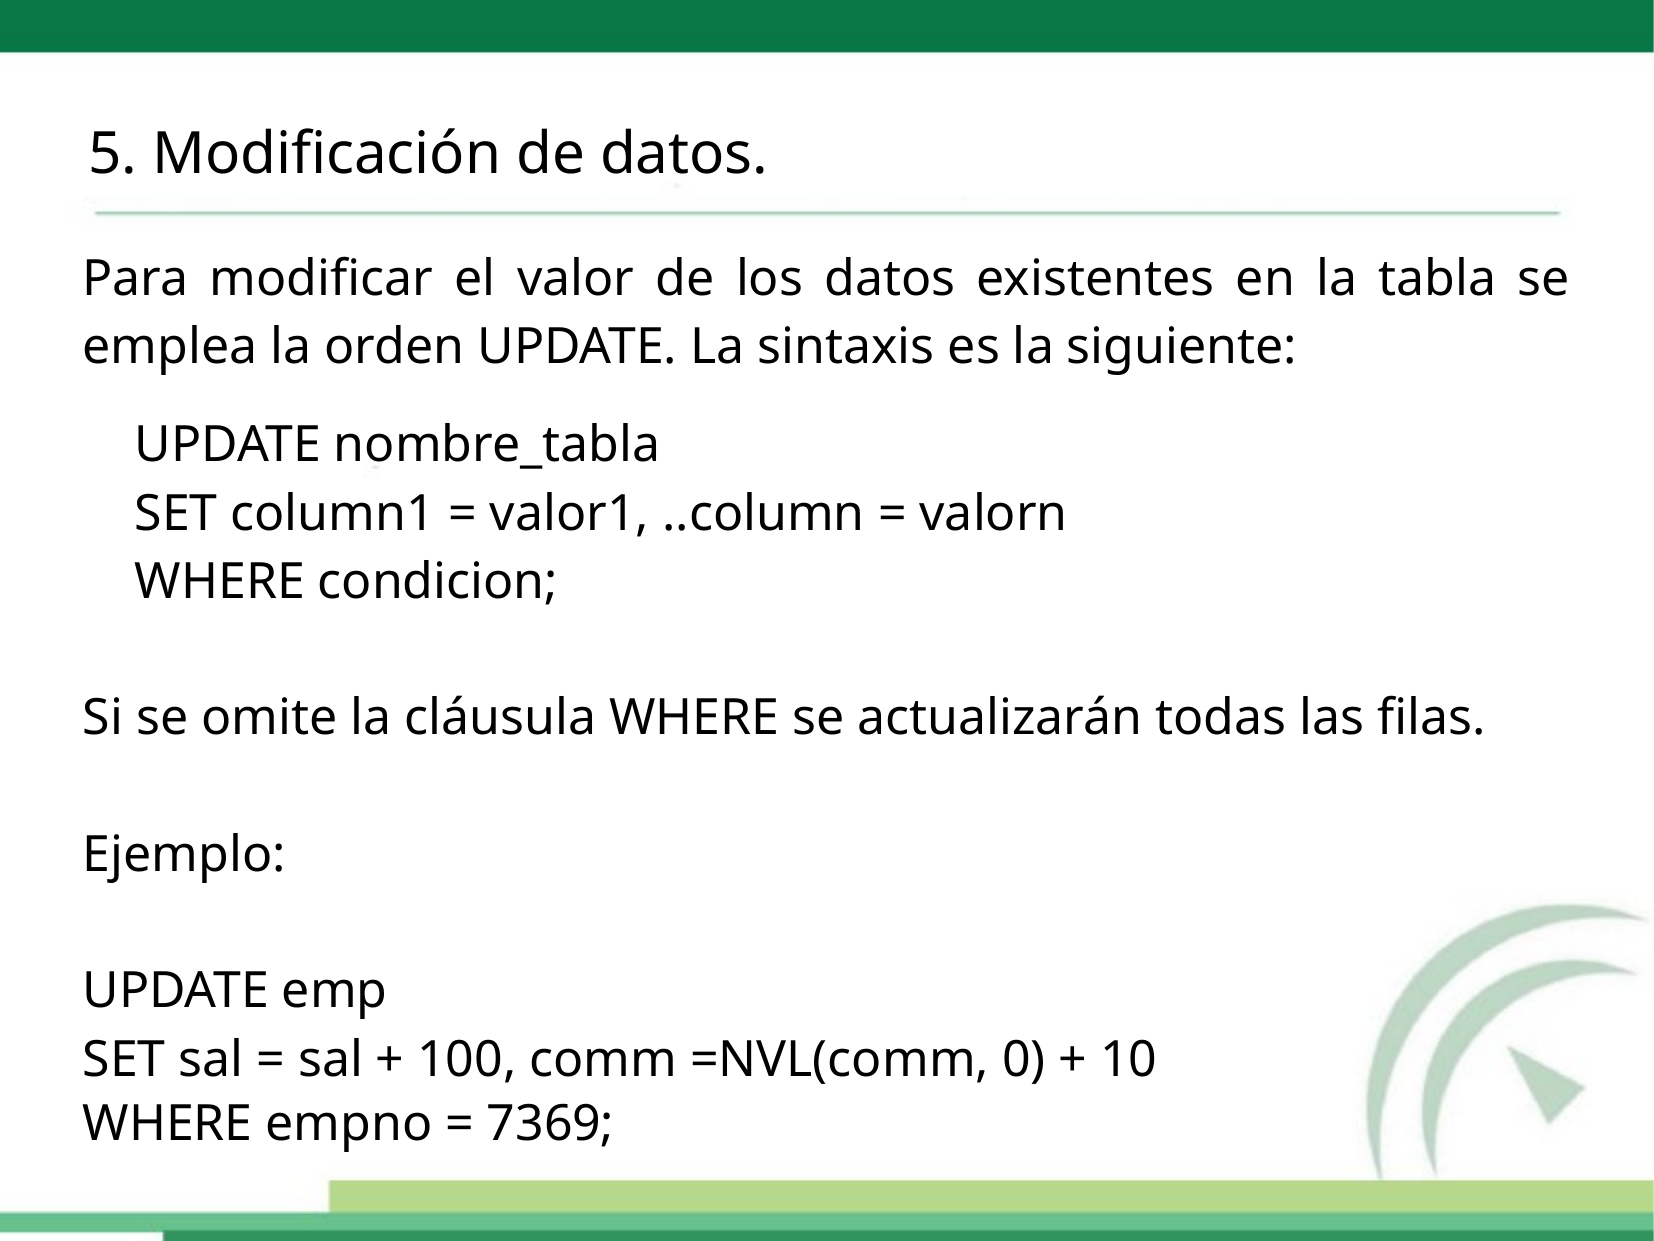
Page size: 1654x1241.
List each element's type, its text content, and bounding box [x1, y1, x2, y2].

list Para modificar el valor de los datos existentes en la tabla se emplea la orden UPDATE. La sintaxis es la siguiente: UPDATE nombre_tabla SET column1 = valor1, ..column = valorn WHERE condicion; Si se omite la cláusula WHERE se actualizarán todas las filas. Ejemplo: UPDATE emp SET sal = sal + 100, comm =NVL(comm, 0) + 10 WHERE empno = 7369; [82, 242, 1571, 1241]
picture [0, 0, 1654, 1241]
title 5. Modificación de datos. [88, 46, 1577, 254]
